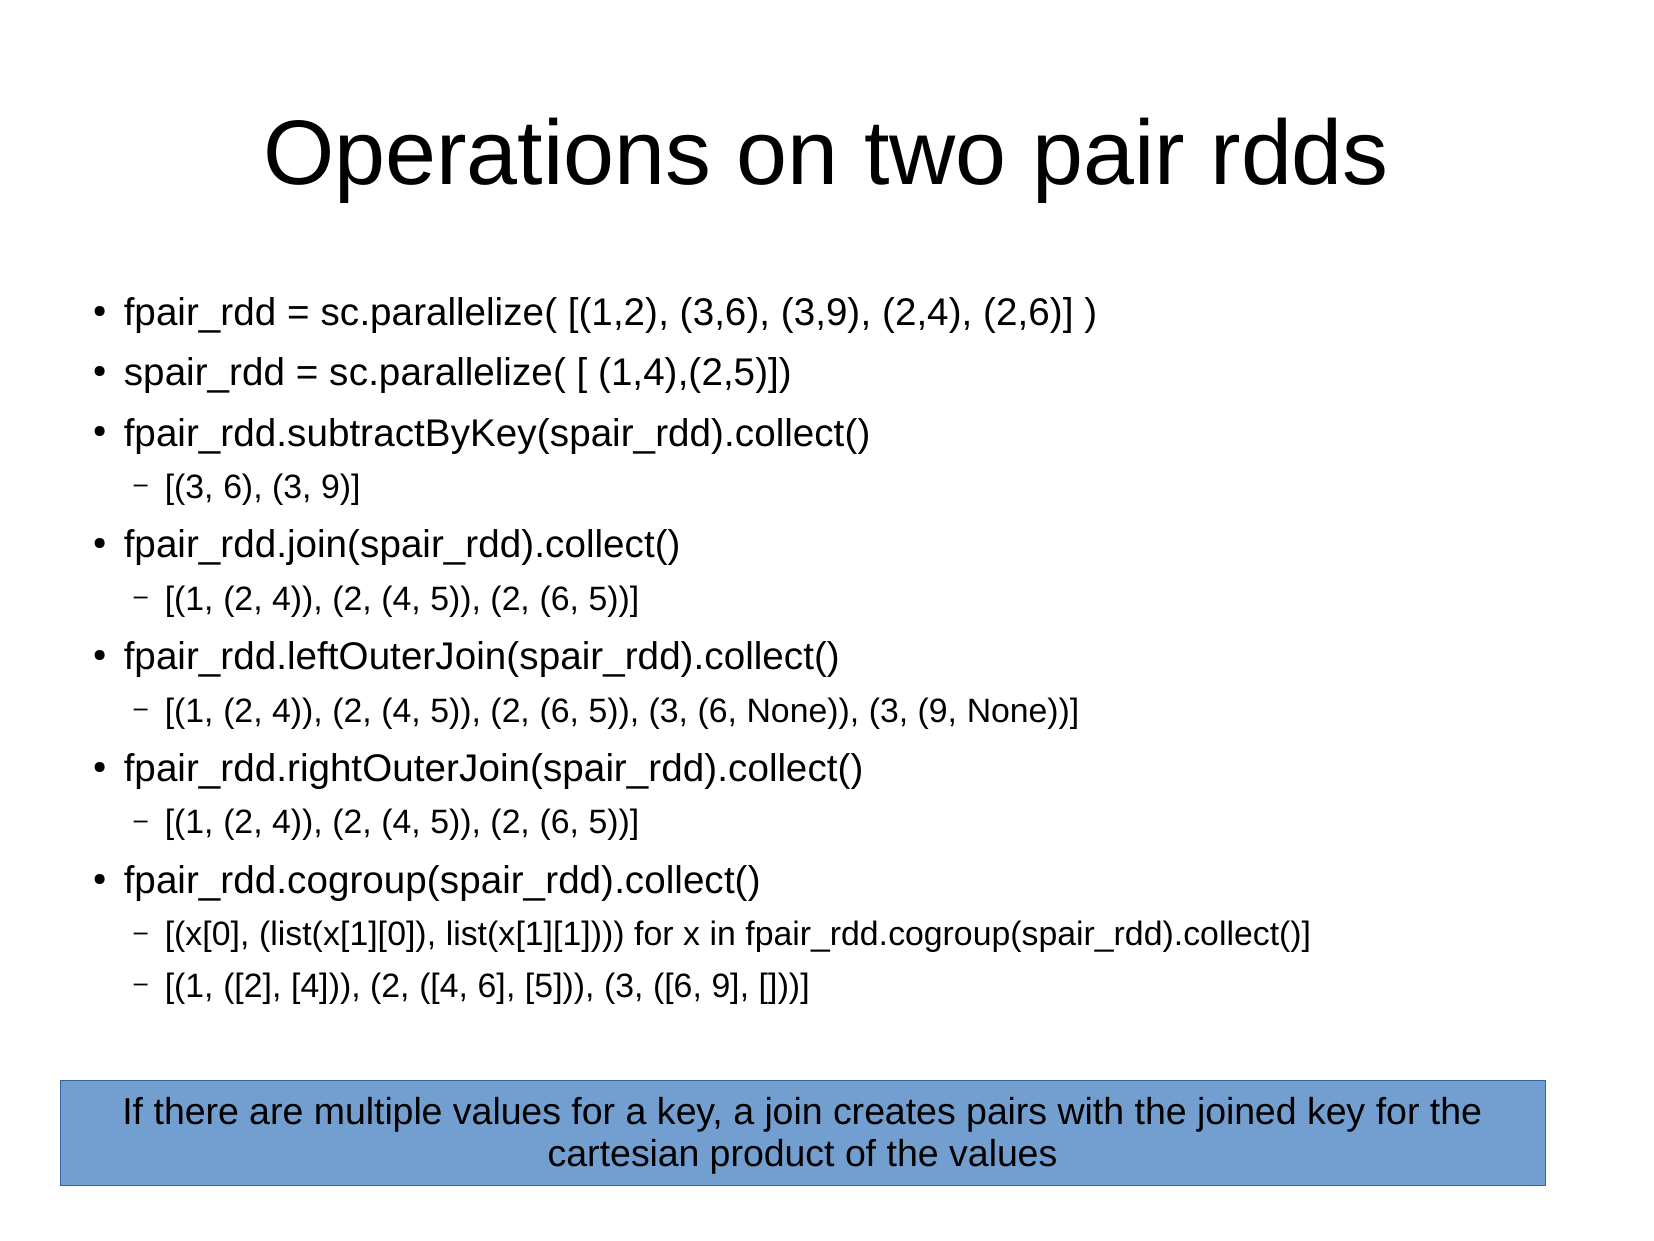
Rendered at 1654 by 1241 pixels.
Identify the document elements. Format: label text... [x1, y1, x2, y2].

text_box If there are multiple values for a key, a join creates pairs with the joined key for the cartesian product of the values [60, 1080, 1546, 1186]
list fpair_rdd = sc.parallelize( [(1,2), (3,6), (3,9), (2,4), (2,6)] ) spair_rdd = sc.parallelize( [ (1,4),(2,5)]) fpair_rdd.subtractByKey(spair_rdd).collect() [(3, 6), (3, 9)] fpair_rdd.join(spair_rdd).collect() [(1, (2, 4)), (2, (4, 5)), (2, (6, 5))] fpair_rdd.leftOuterJoin(spair_rdd).collect() [(1, (2, 4)), (2, (4, 5)), (2, (6, 5)), (3, (6, None)), (3, (9, None))] fpair_rdd.rightOuterJoin(spair_rdd).collect() [(1, (2, 4)), (2, (4, 5)), (2, (6, 5))] fpair_rdd.cogroup(spair_rdd).collect() [(x[0], (list(x[1][0]), list(x[1][1]))) for x in fpair_rdd.cogroup(spair_rdd).collect()] [(1, ([2], [4])), (2, ([4, 6], [5])), (3, ([6, 9], []))] [82, 290, 1571, 1010]
title Operations on two pair rdds [82, 49, 1571, 257]
